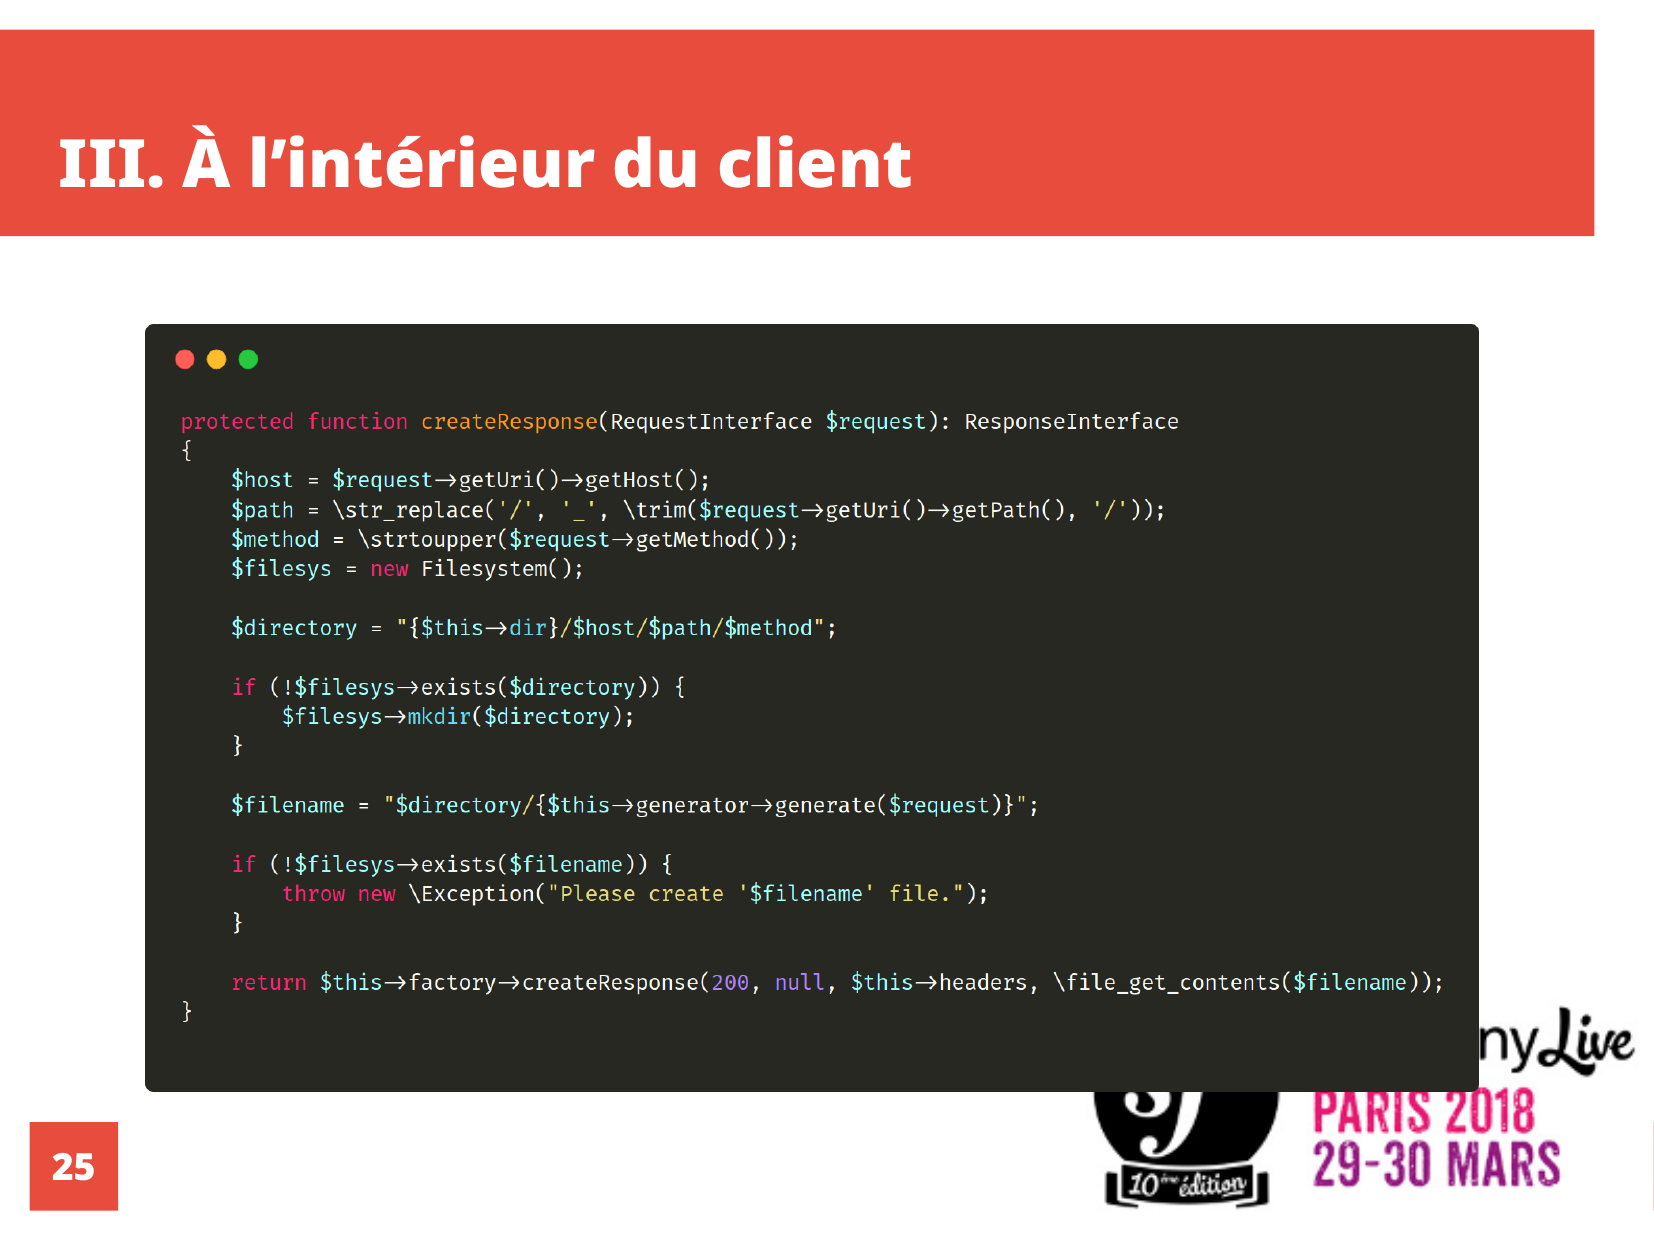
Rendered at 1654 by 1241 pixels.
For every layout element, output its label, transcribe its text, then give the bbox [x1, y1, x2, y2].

picture [73, 324, 1654, 1241]
title III. À l’intérieur du client [59, 59, 1595, 207]
